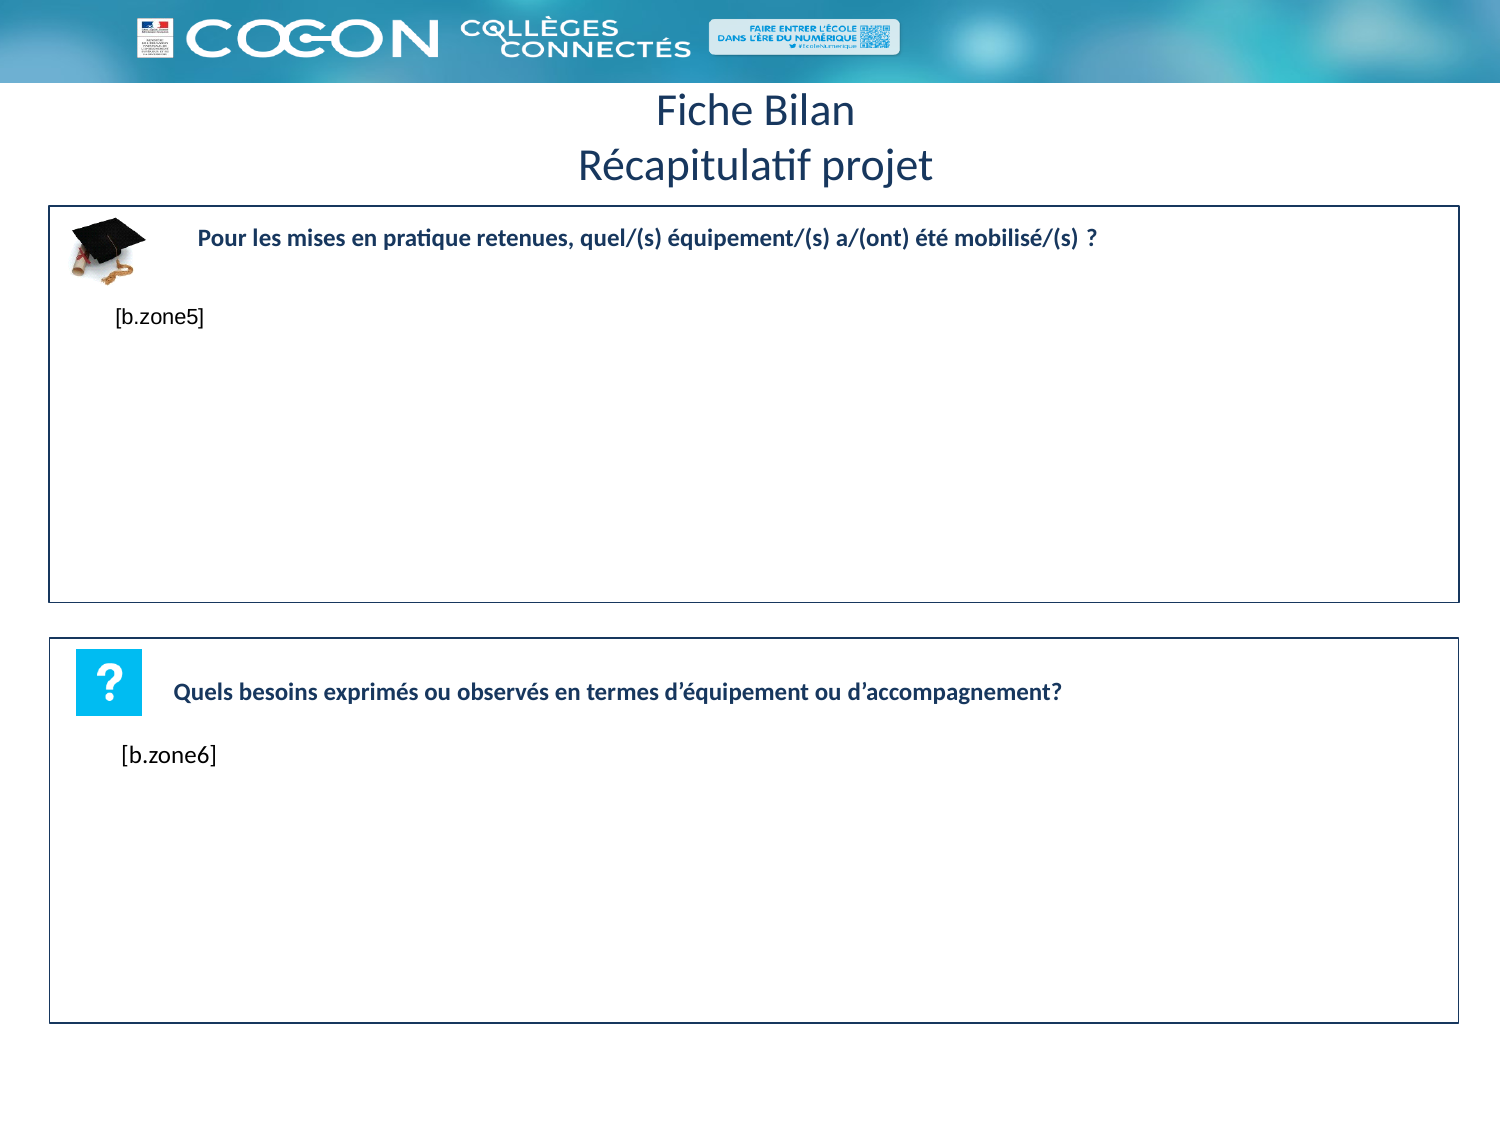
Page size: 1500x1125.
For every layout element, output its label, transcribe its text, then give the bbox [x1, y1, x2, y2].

text_box [49, 637, 1459, 1024]
text_box Quels besoins exprimés ou observés en termes d’équipement ou d’accompagnement? [158, 649, 1306, 731]
picture [106, 693, 113, 700]
text_box [b.zone5] [100, 295, 1430, 591]
picture [0, 0, 1500, 83]
picture [64, 213, 149, 290]
text_box [48, 206, 1459, 603]
picture [98, 664, 122, 689]
title Fiche Bilan Récapitulatif projet [53, 83, 1459, 174]
text_box [b.zone6] [106, 730, 1441, 995]
